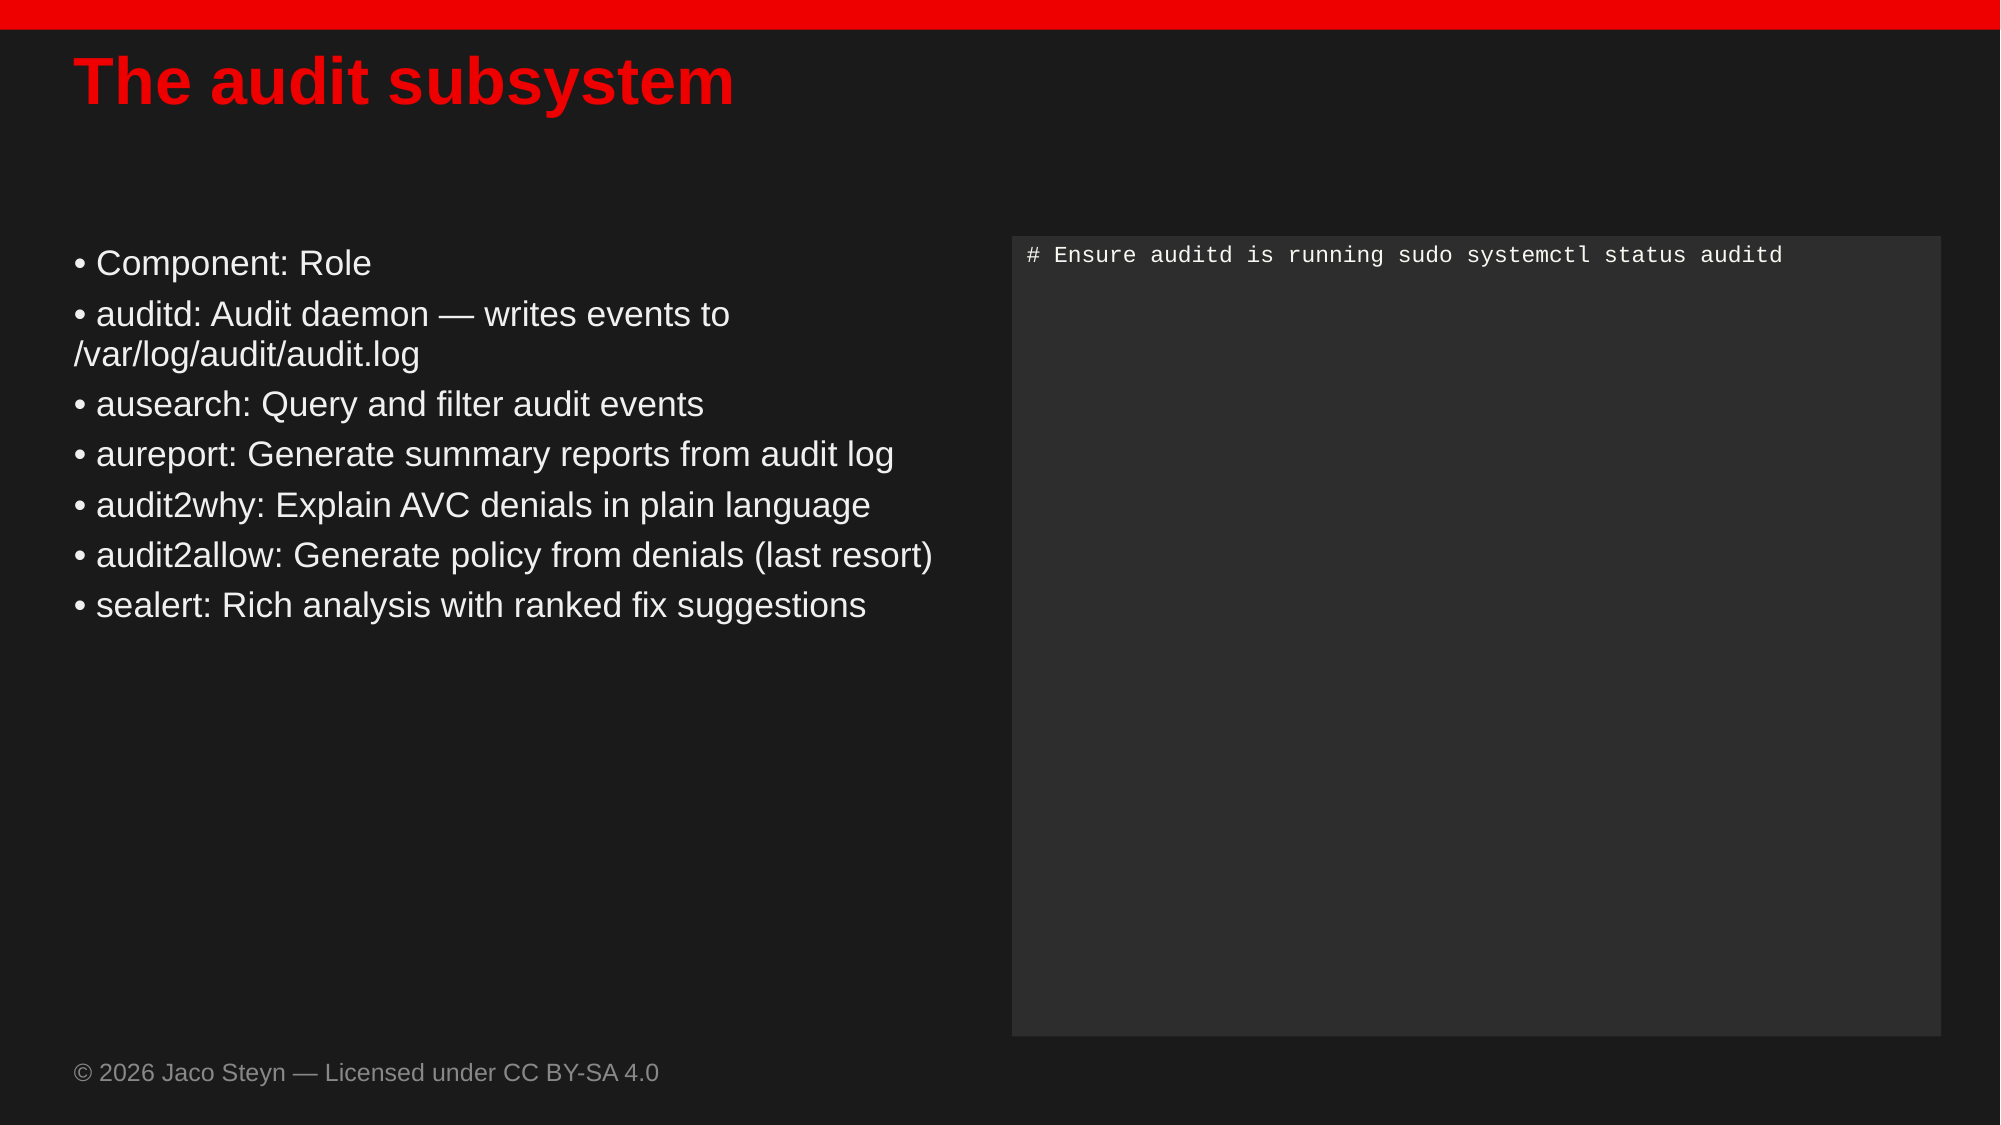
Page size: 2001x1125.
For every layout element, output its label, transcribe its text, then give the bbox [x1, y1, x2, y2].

text_box # Ensure auditd is running sudo systemctl status auditd [1011, 236, 1942, 1037]
text_box © 2026 Jaco Steyn — Licensed under CC BY-SA 4.0 [59, 1051, 1942, 1093]
text_box • Component: Role • auditd: Audit daemon — writes events to /var/log/audit/audit.log • ausearch: Query and filter audit events • aureport: Generate summary reports from audit log • audit2why: Explain AVC denials in plain language • audit2allow: Generate policy from denials (last resort) • sealert: Rich analysis with ranked fix suggestions [59, 236, 989, 1037]
text_box [0, 0, 2001, 30]
text_box The audit subsystem [59, 36, 1942, 208]
